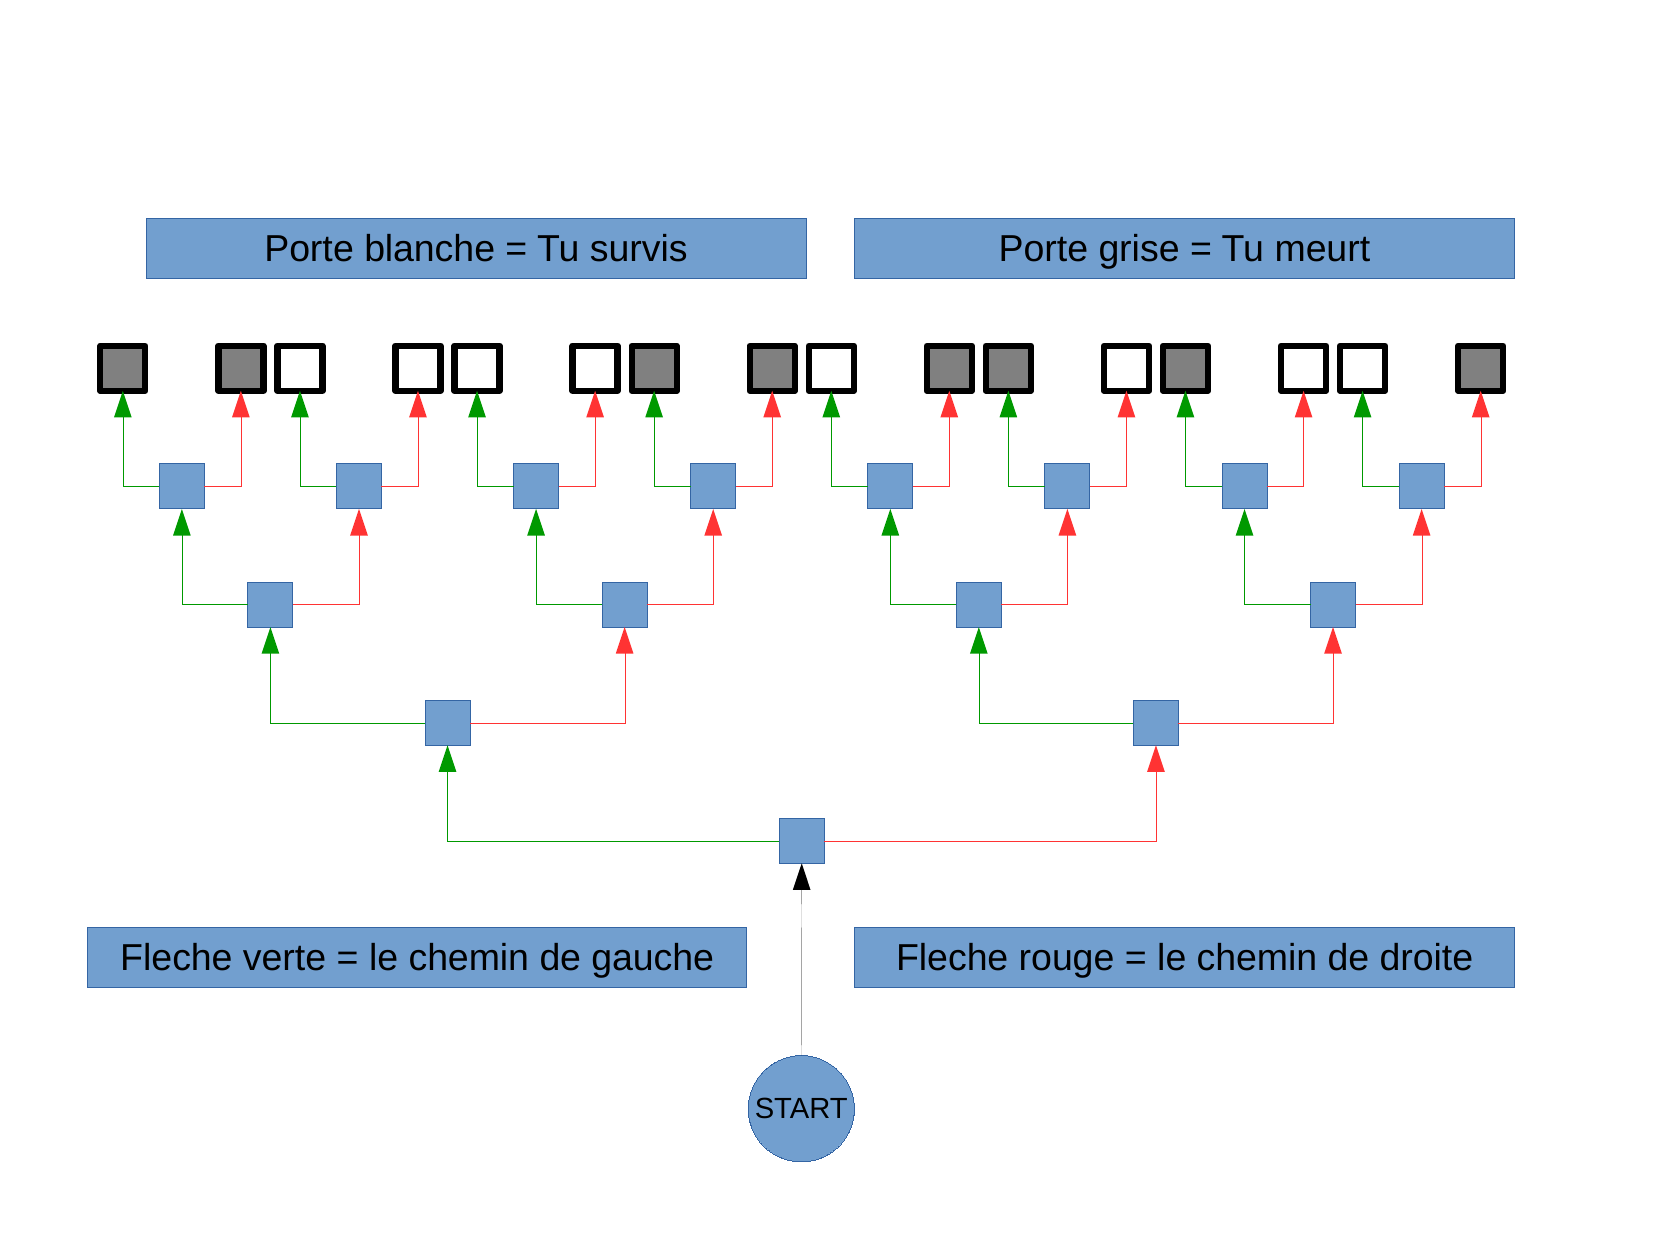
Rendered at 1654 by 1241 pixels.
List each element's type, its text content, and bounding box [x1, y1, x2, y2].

text_box [1458, 345, 1504, 391]
text_box [631, 345, 677, 391]
text_box [513, 463, 559, 509]
text_box [867, 463, 913, 509]
text_box [1222, 463, 1268, 509]
text_box START [748, 1055, 855, 1162]
text_box [1103, 345, 1149, 391]
text_box [218, 345, 264, 391]
text_box [100, 345, 146, 391]
text_box [277, 345, 323, 391]
text_box Porte blanche = Tu survis [146, 218, 807, 279]
text_box [425, 700, 471, 746]
text_box [808, 345, 854, 391]
text_box [454, 345, 500, 391]
text_box [1310, 582, 1356, 628]
text_box Porte grise = Tu meurt [854, 218, 1515, 279]
text_box [247, 582, 293, 628]
text_box [395, 345, 441, 391]
text_box [1133, 700, 1179, 746]
text_box [159, 463, 205, 509]
text_box [1162, 345, 1208, 391]
text_box [985, 345, 1031, 391]
text_box [1399, 463, 1445, 509]
text_box [1044, 463, 1090, 509]
text_box Fleche rouge = le chemin de droite [854, 927, 1515, 988]
text_box [956, 582, 1002, 628]
text_box [779, 818, 825, 864]
text_box [926, 345, 972, 391]
text_box [690, 463, 736, 509]
text_box [336, 463, 382, 509]
text_box [1340, 345, 1386, 391]
text_box [572, 345, 618, 391]
text_box [749, 345, 795, 391]
text_box Fleche verte = le chemin de gauche [87, 927, 747, 988]
text_box [1281, 345, 1327, 391]
text_box [602, 582, 648, 628]
